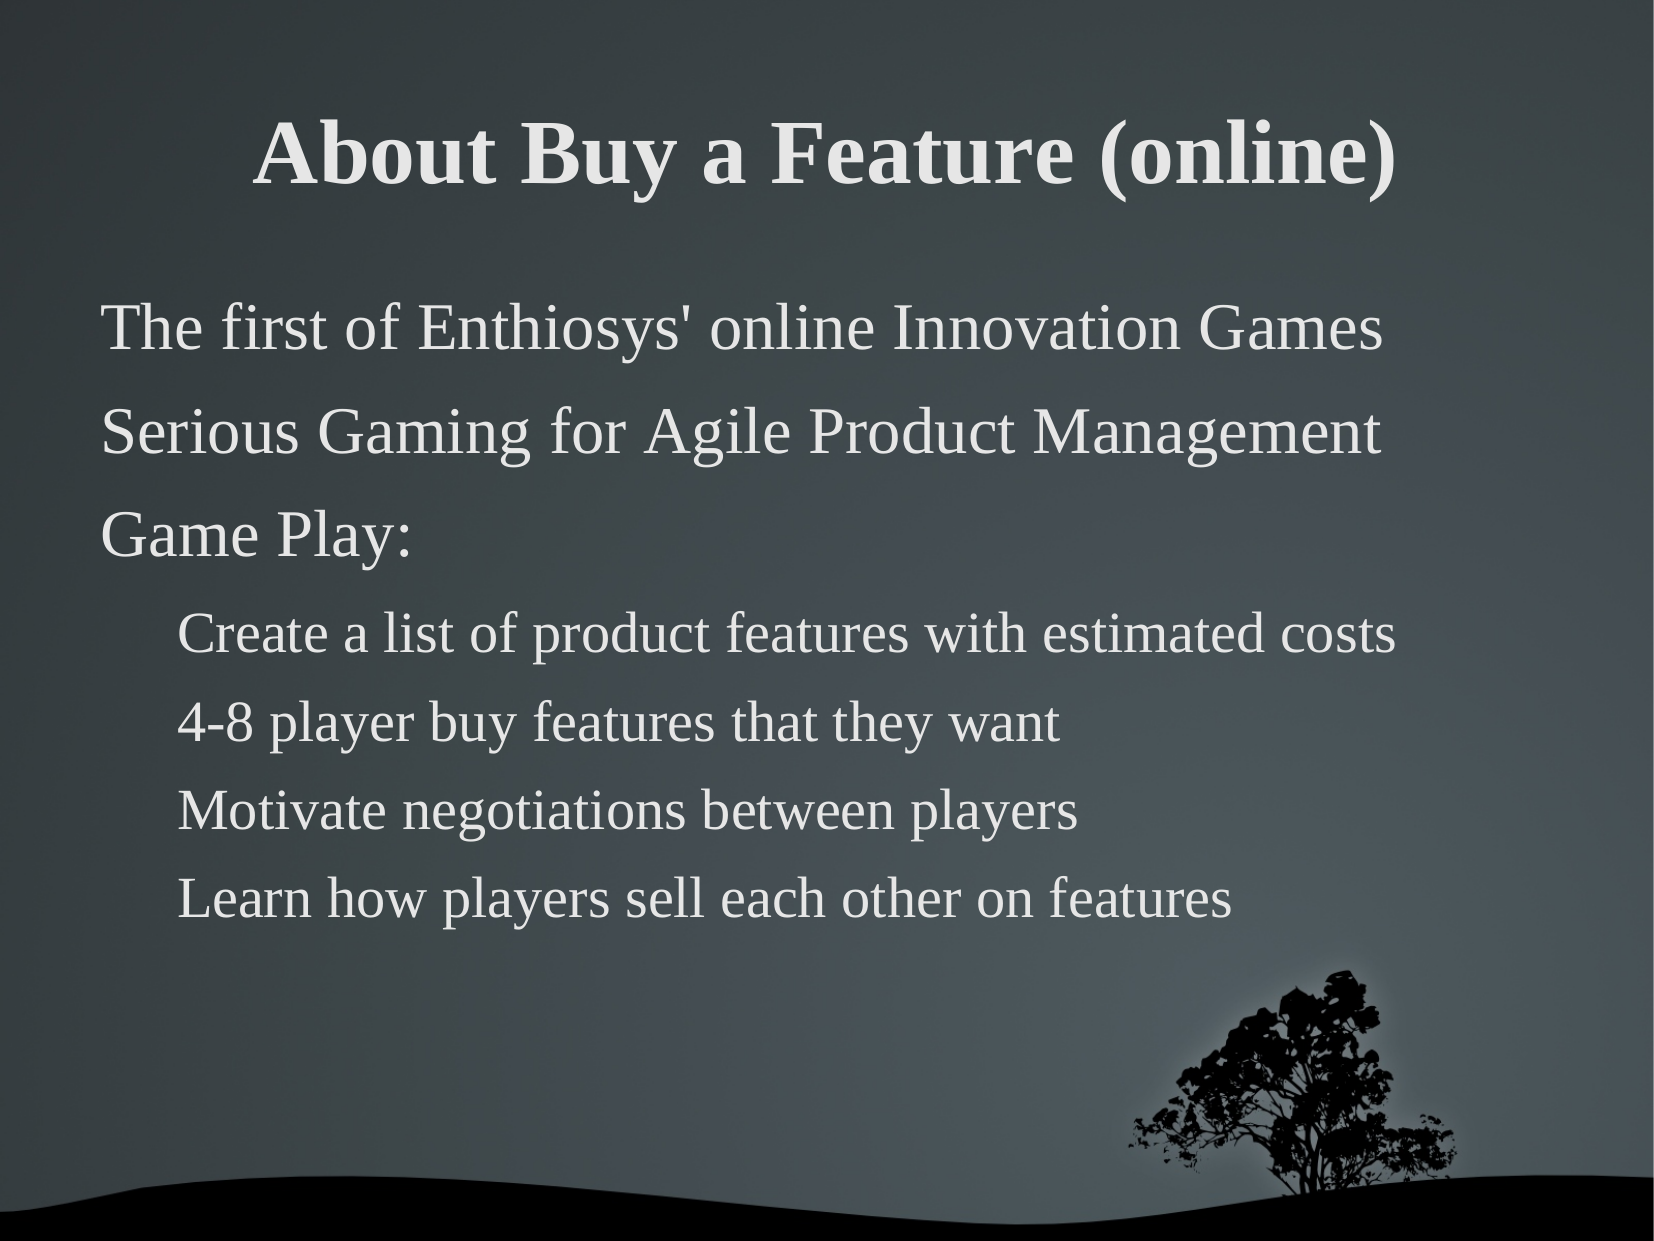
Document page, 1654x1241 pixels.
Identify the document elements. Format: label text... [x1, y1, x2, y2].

title About Buy a Feature (online) [82, 56, 1571, 250]
list The first of Enthiosys' online Innovation Games Serious Gaming for Agile Product Management Game Play: Create a list of product features with estimated costs 4-8 player buy features that they want Motivate negotiations between players Learn how players sell each other on features [82, 290, 1571, 1094]
picture [0, 0, 1654, 1241]
